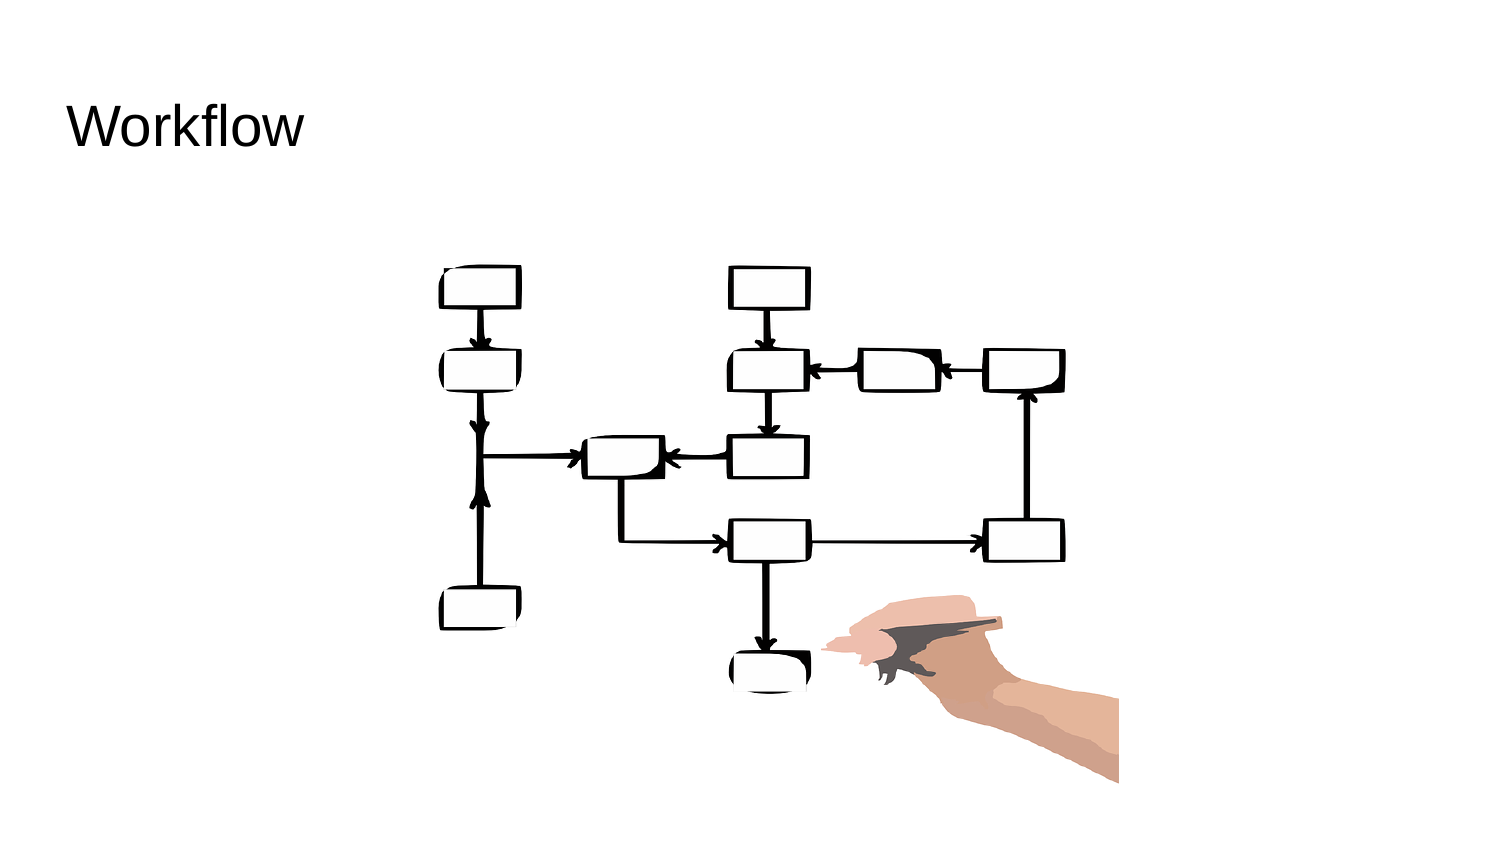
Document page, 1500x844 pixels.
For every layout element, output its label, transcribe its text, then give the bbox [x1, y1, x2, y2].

title Workflow [51, 72, 1449, 167]
picture [381, 166, 1119, 794]
